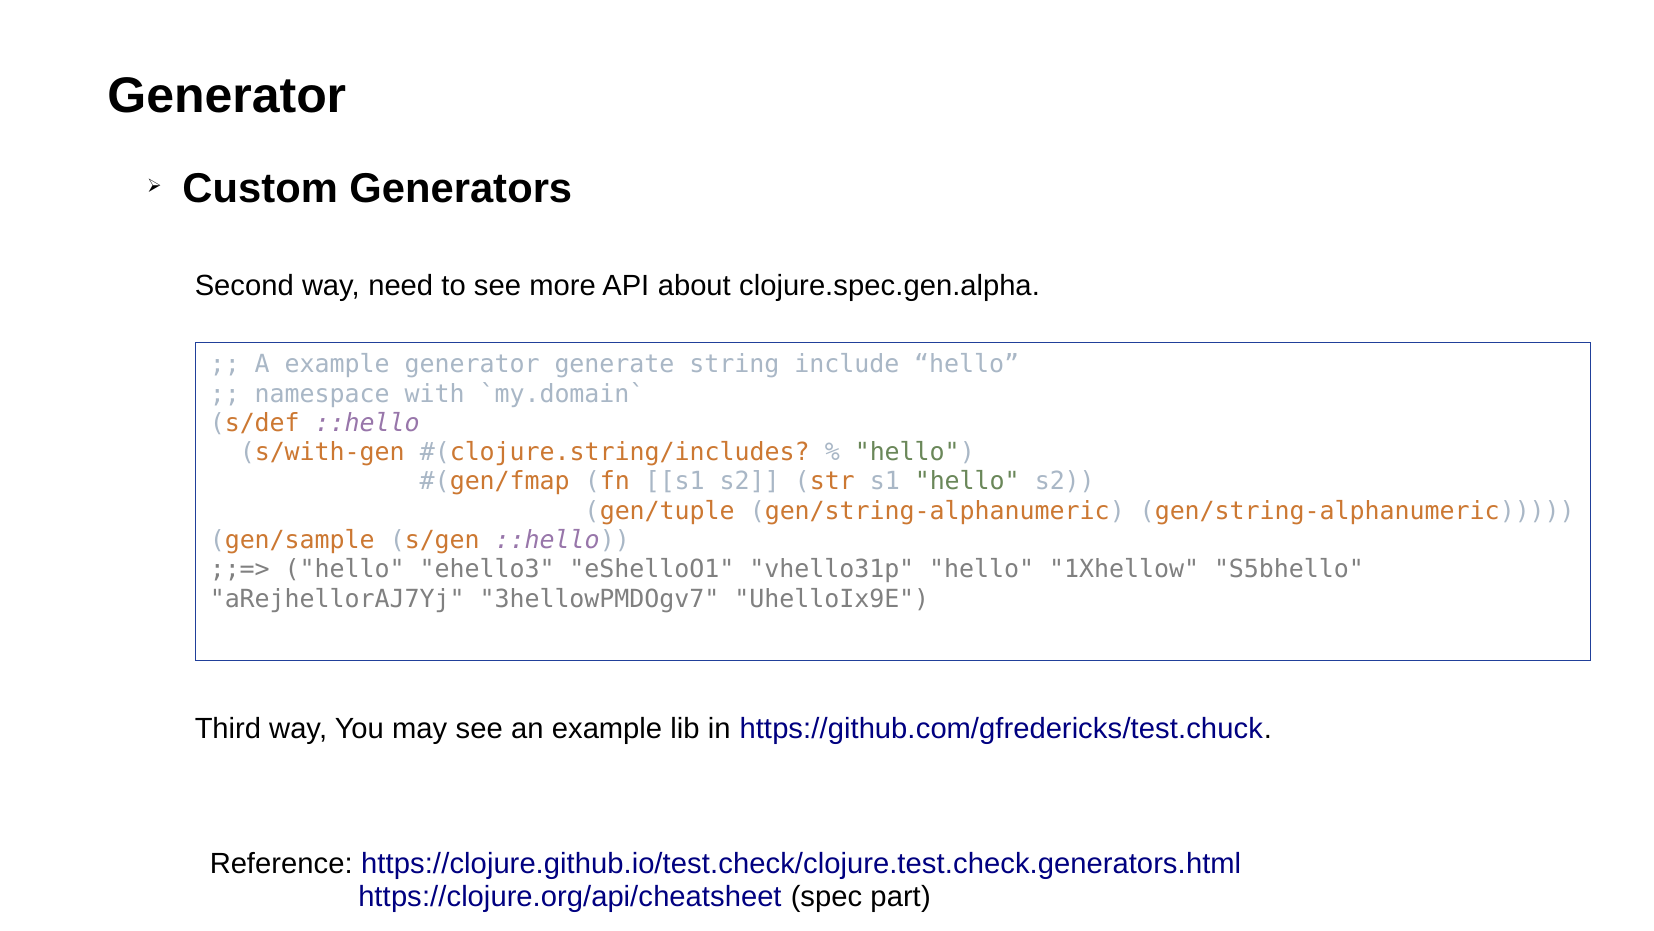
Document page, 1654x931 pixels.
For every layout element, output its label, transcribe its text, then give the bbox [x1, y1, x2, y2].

text_box Reference: https://clojure.github.io/test.check/clojure.test.check.generators.html https://clojure.org/api/cheatsheet (spec part) [195, 840, 1426, 921]
text_box Second way, need to see more API about clojure.spec.gen.alpha. [180, 261, 1546, 319]
text_box Custom Generators [132, 157, 733, 220]
text_box Generator [92, 60, 858, 131]
text_box Third way, You may see an example lib in https://github.com/gfredericks/test.chuck. [180, 705, 1546, 762]
text_box ;; A example generator generate string include “hello” ;; namespace with `my.domain` (s/def ::hello (s/with-gen #(clojure.string/includes? % "hello") #(gen/fmap (fn [[s1 s2]] (str s1 "hello" s2)) (gen/tuple (gen/string-alphanumeric) (gen/string-alphanumeric))))) (gen/sample (s/gen ::hello)) ;;=> ("hello" "ehello3" "eShelloO1" "vhello31p" "hello" "1Xhellow" "S5bhello" "aRejhellorAJ7Yj" "3hellowPMDOgv7" "UhelloIx9E") [195, 342, 1591, 661]
